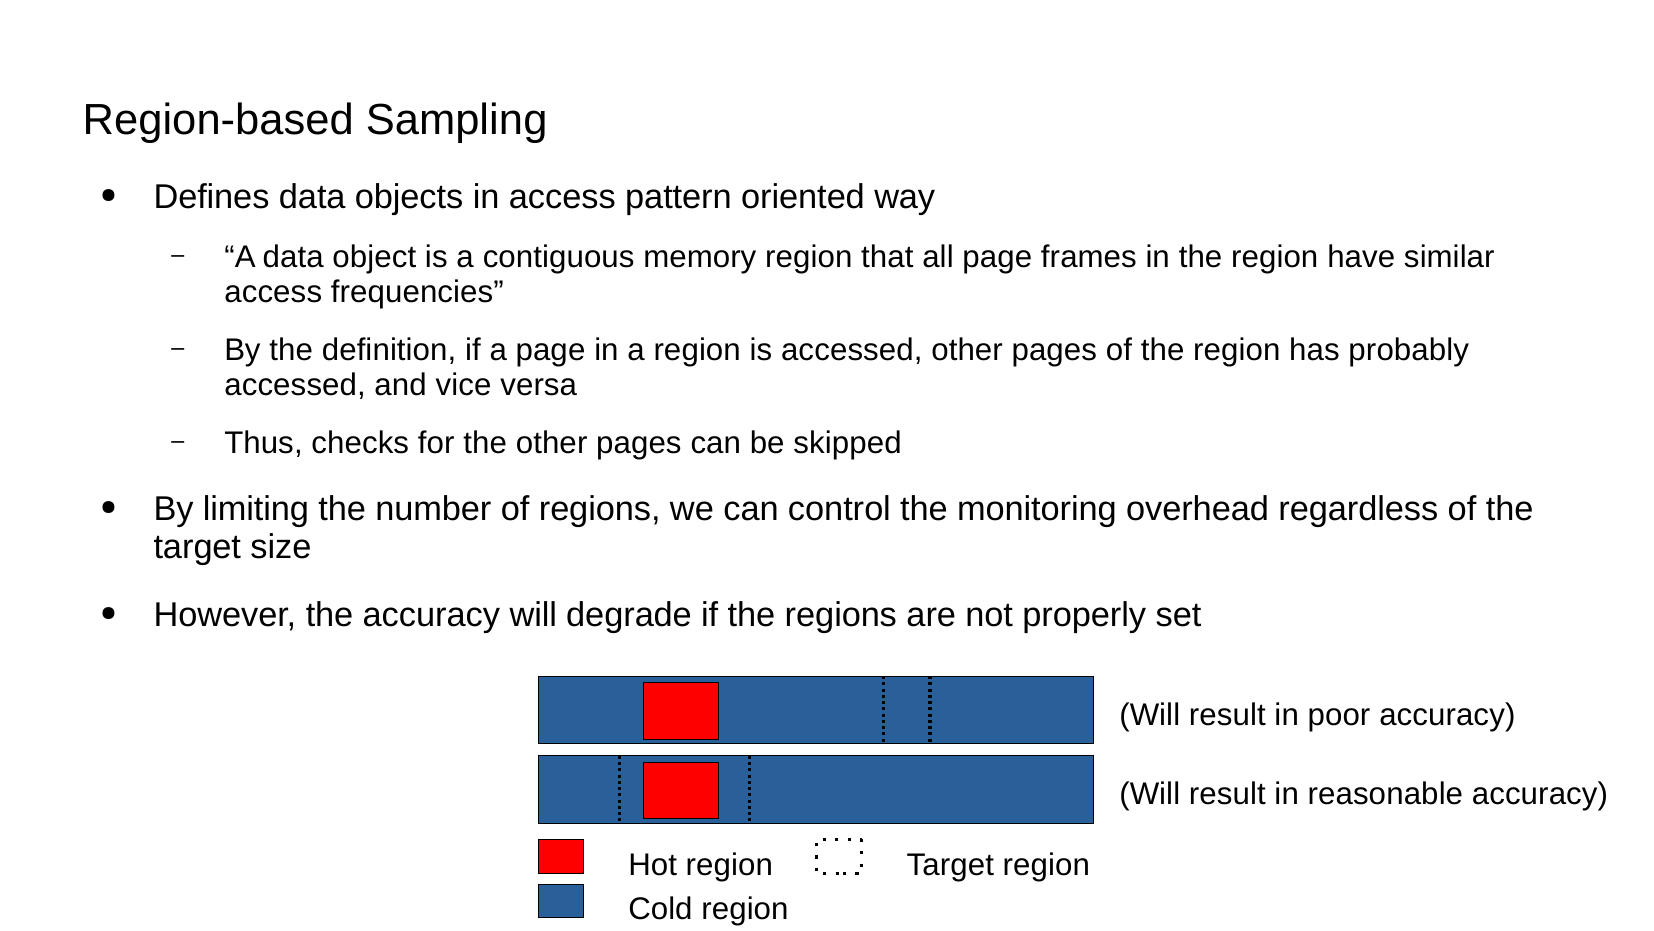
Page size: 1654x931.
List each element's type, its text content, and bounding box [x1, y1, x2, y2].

text_box [538, 884, 584, 918]
text_box [538, 676, 1094, 744]
text_box Cold region [613, 884, 839, 931]
text_box Target region [891, 840, 1117, 898]
text_box (Will result in poor accuracy) [1104, 689, 1591, 740]
text_box (Will result in reasonable accuracy) [1104, 769, 1636, 833]
text_box [816, 839, 862, 874]
text_box [538, 755, 1094, 824]
list Defines data objects in access pattern oriented way “A data object is a contiguous memory region that all page frames in the region have similar access frequencies” By the definition, if a page in a region is accessed, other pages of the region has probably accessed, and vice versa Thus, checks for the other pages can be skipped By limiting the number of regions, we can control the monitoring overhead regardless of the target size However, the accuracy will degrade if the regions are not properly set [82, 177, 1571, 833]
text_box Hot region [613, 839, 809, 884]
title Region-based Sampling [82, 81, 1571, 157]
text_box [538, 839, 584, 874]
